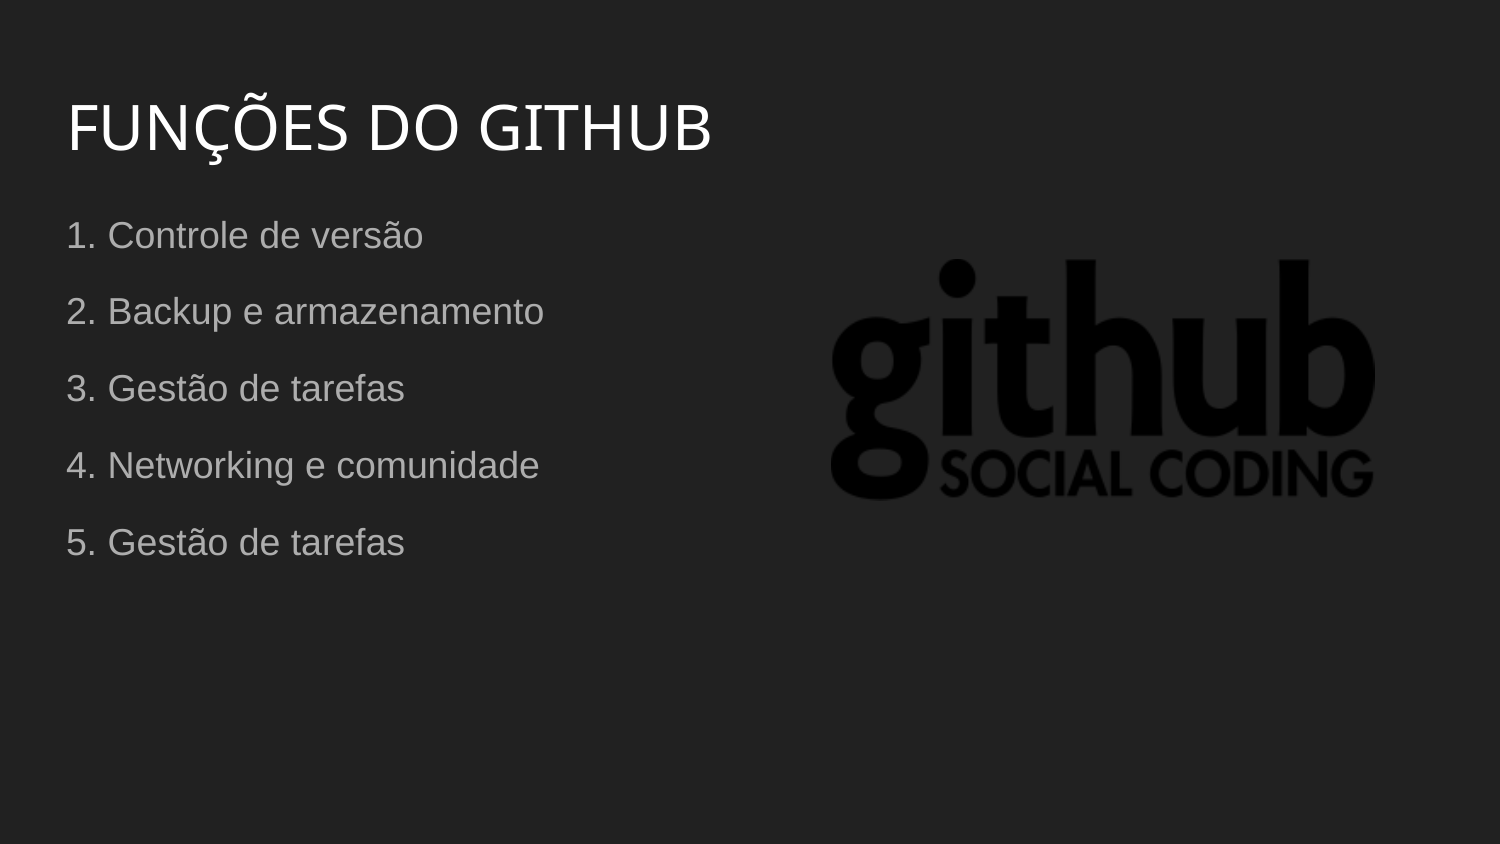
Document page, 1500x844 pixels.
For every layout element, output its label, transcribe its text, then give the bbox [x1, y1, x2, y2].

list 1. Controle de versão 2. Backup e armazenamento 3. Gestão de tarefas 4. Networking e comunidade 5. Gestão de tarefas [51, 189, 733, 750]
title FUNÇÕES DO GITHUB [51, 72, 1449, 167]
picture [831, 259, 1375, 501]
